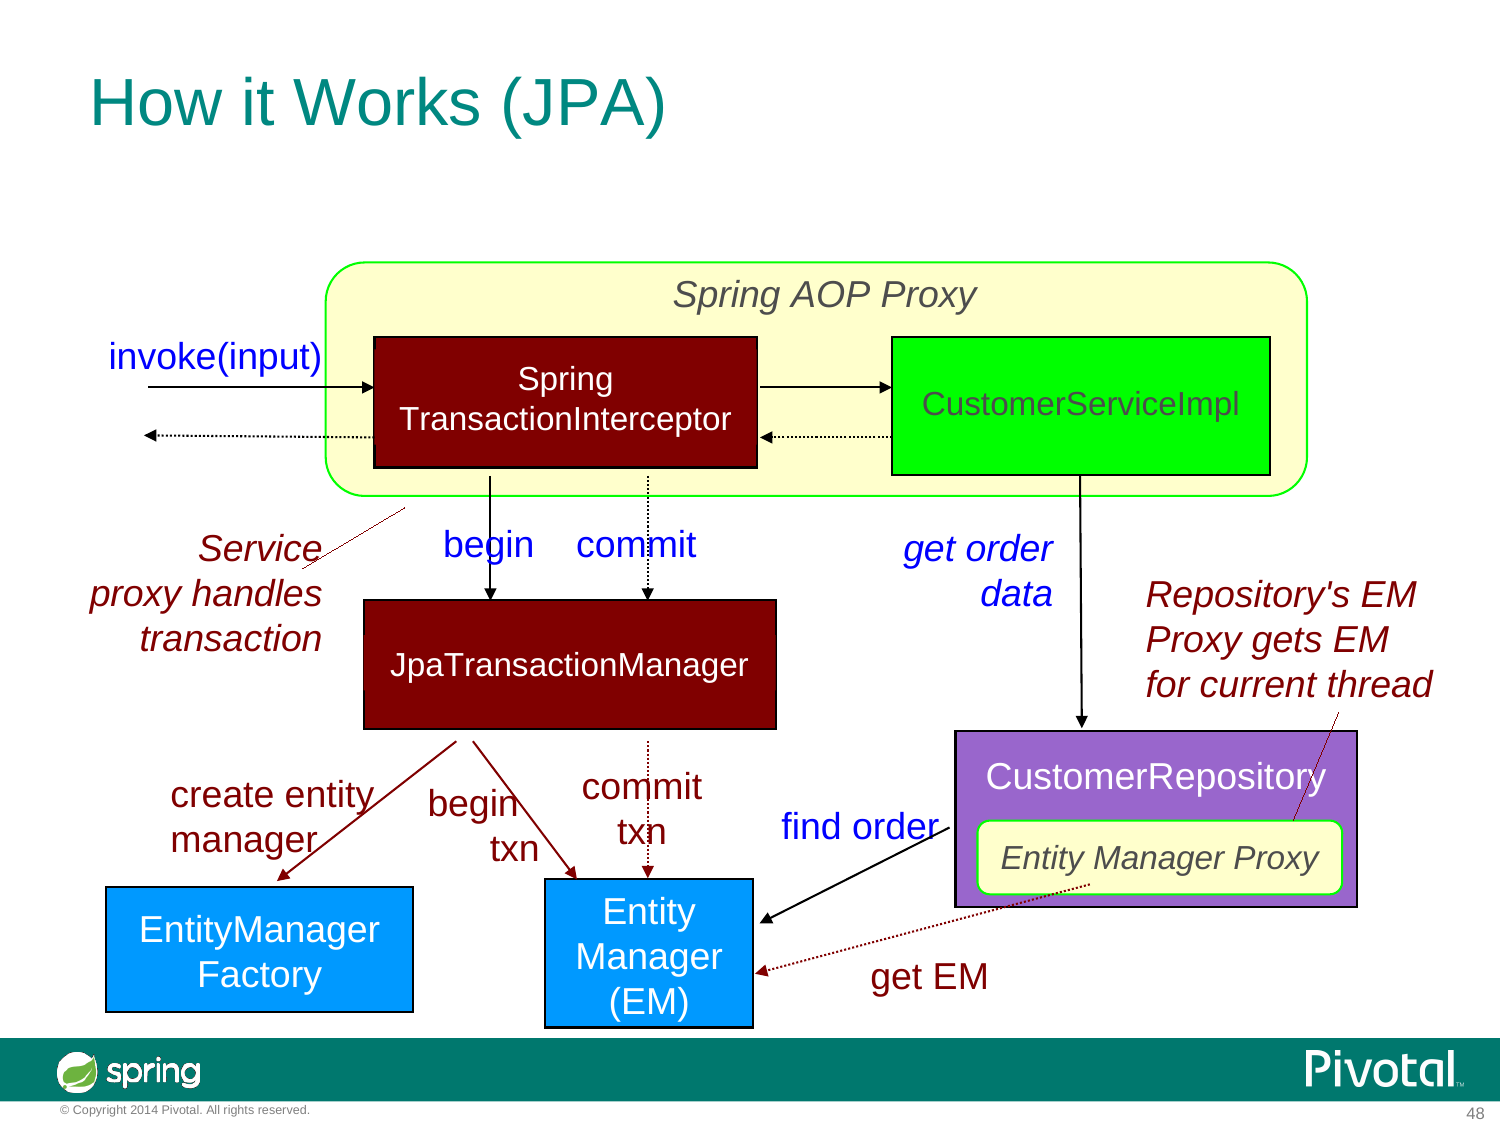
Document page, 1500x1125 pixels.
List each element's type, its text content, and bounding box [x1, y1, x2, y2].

text_box create entity manager [155, 762, 390, 875]
text_box [977, 885, 1342, 895]
text_box [363, 599, 776, 635]
text_box [325, 262, 1308, 496]
text_box begin txn [412, 771, 555, 884]
text_box get EM [855, 944, 1005, 1005]
title How it Works (JPA) [75, 45, 1426, 233]
text_box invoke(input) [93, 324, 338, 386]
text_box Spring AOP Proxy [598, 262, 1051, 323]
text_box [363, 691, 776, 730]
text_box Spring TransactionInterceptor [374, 349, 757, 445]
text_box Service proxy handles transaction [75, 516, 339, 667]
text_box begin [428, 512, 550, 573]
text_box EntityManager Factory [106, 887, 413, 1013]
picture [1306, 1050, 1464, 1087]
text_box [978, 820, 1342, 828]
text_box commit txn [566, 754, 718, 860]
text_box commit [561, 512, 712, 573]
picture [32, 1041, 210, 1103]
text_box get order data [888, 516, 1069, 622]
text_box Entity Manager (EM) [545, 879, 754, 1028]
text_box CustomerRepository [955, 731, 1357, 907]
text_box CustomerServiceImpl [891, 374, 1271, 431]
text_box Entity Manager Proxy [976, 828, 1344, 885]
text_box find order [766, 794, 955, 855]
text_box JpaTransactionManager [363, 635, 776, 691]
text_box Repository's EM Proxy gets EM for current thread [1130, 562, 1449, 713]
